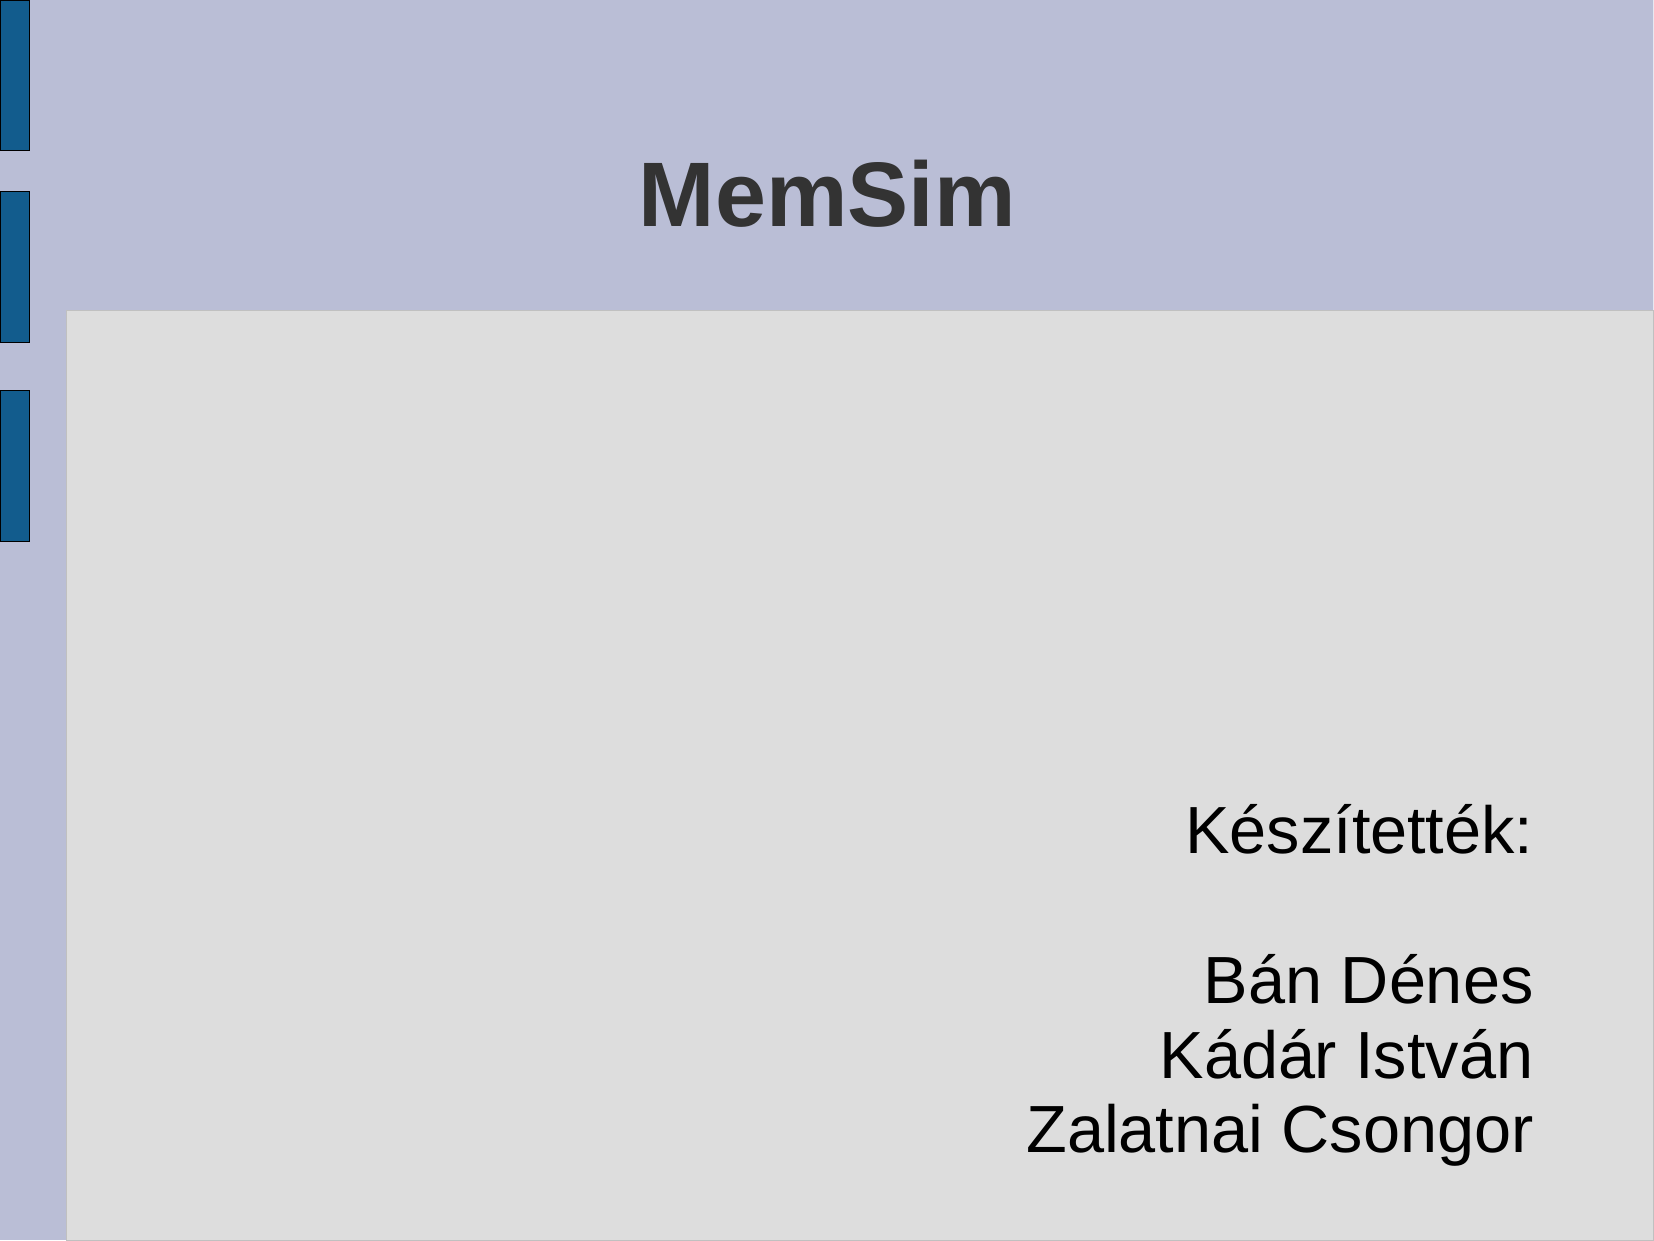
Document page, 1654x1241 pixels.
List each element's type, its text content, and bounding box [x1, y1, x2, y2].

list Készítették: Bán Dénes Kádár István Zalatnai Csongor [121, 344, 1534, 1168]
title MemSim [121, 91, 1534, 299]
